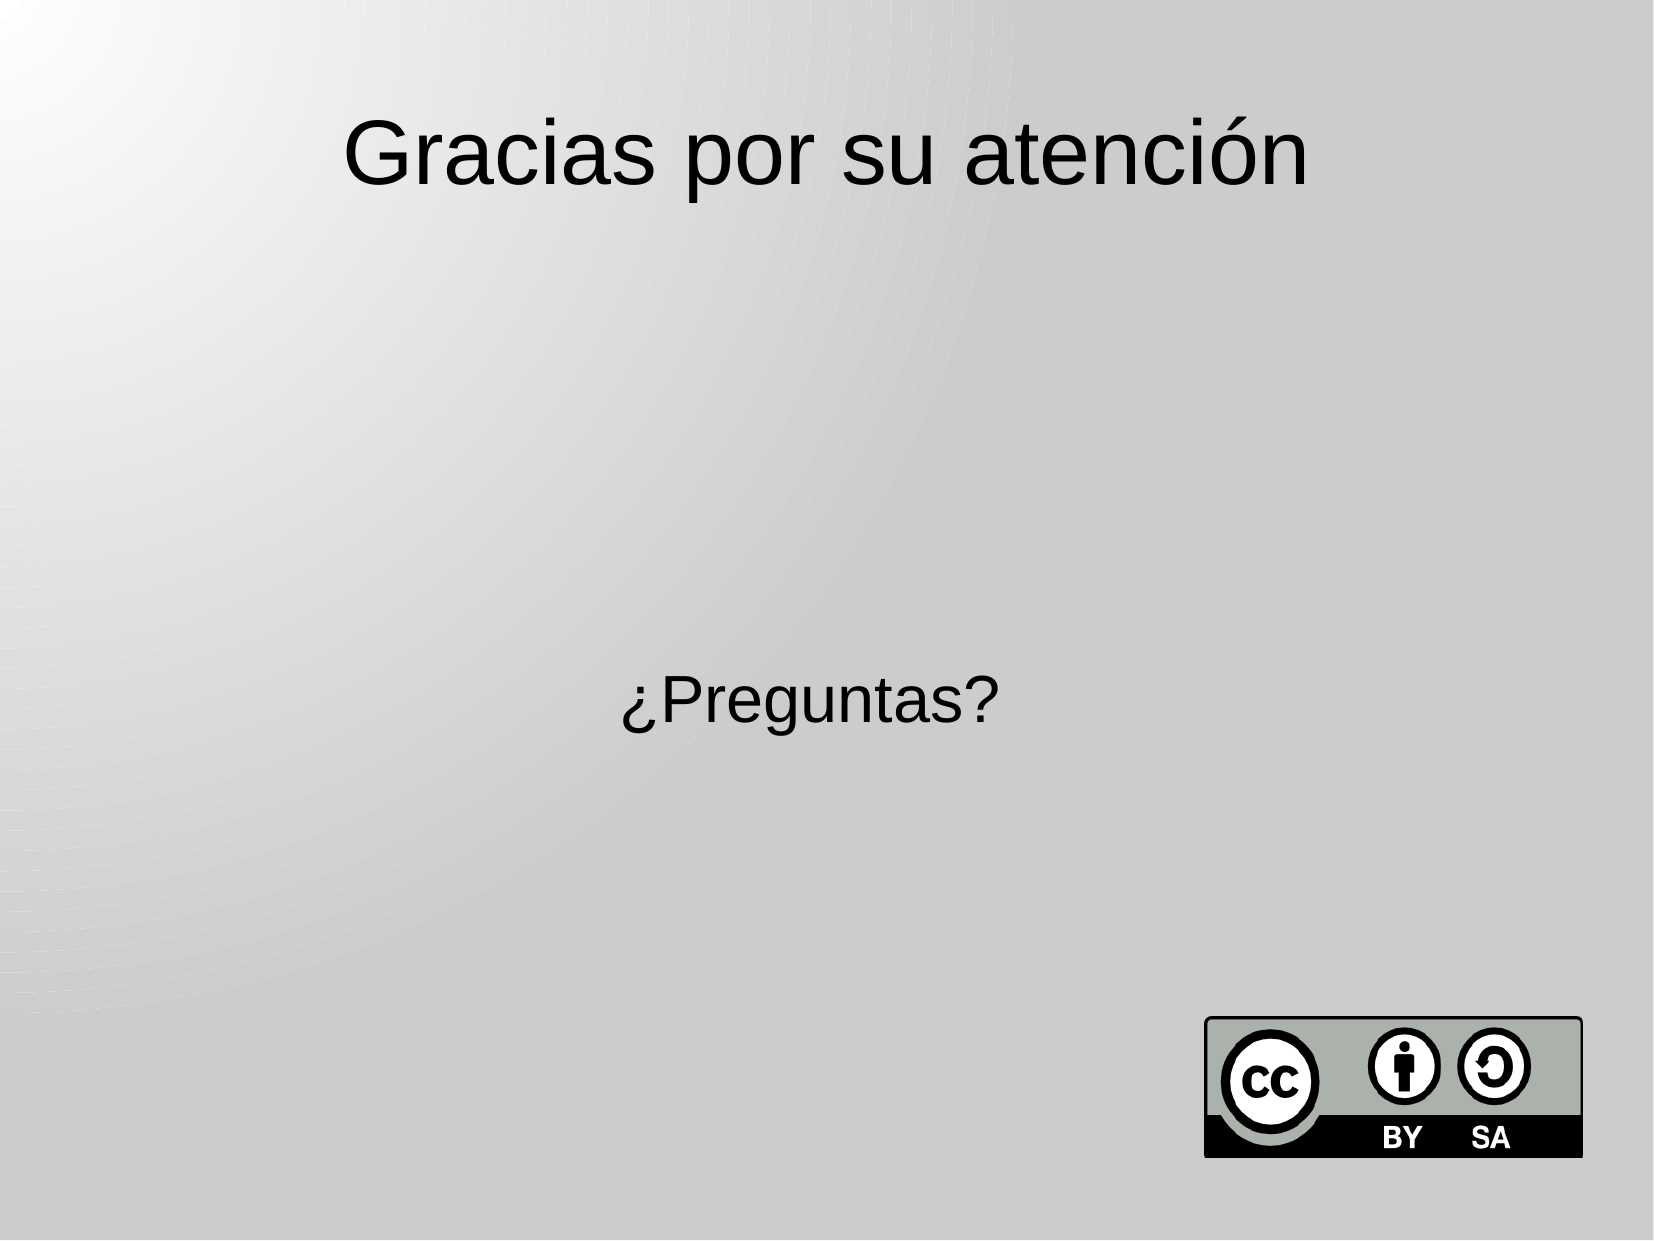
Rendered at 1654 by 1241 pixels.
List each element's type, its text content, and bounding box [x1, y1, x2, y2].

picture [1204, 1016, 1583, 1158]
subtitle ¿Preguntas? [82, 290, 1538, 1109]
title Gracias por su atención [82, 49, 1571, 257]
